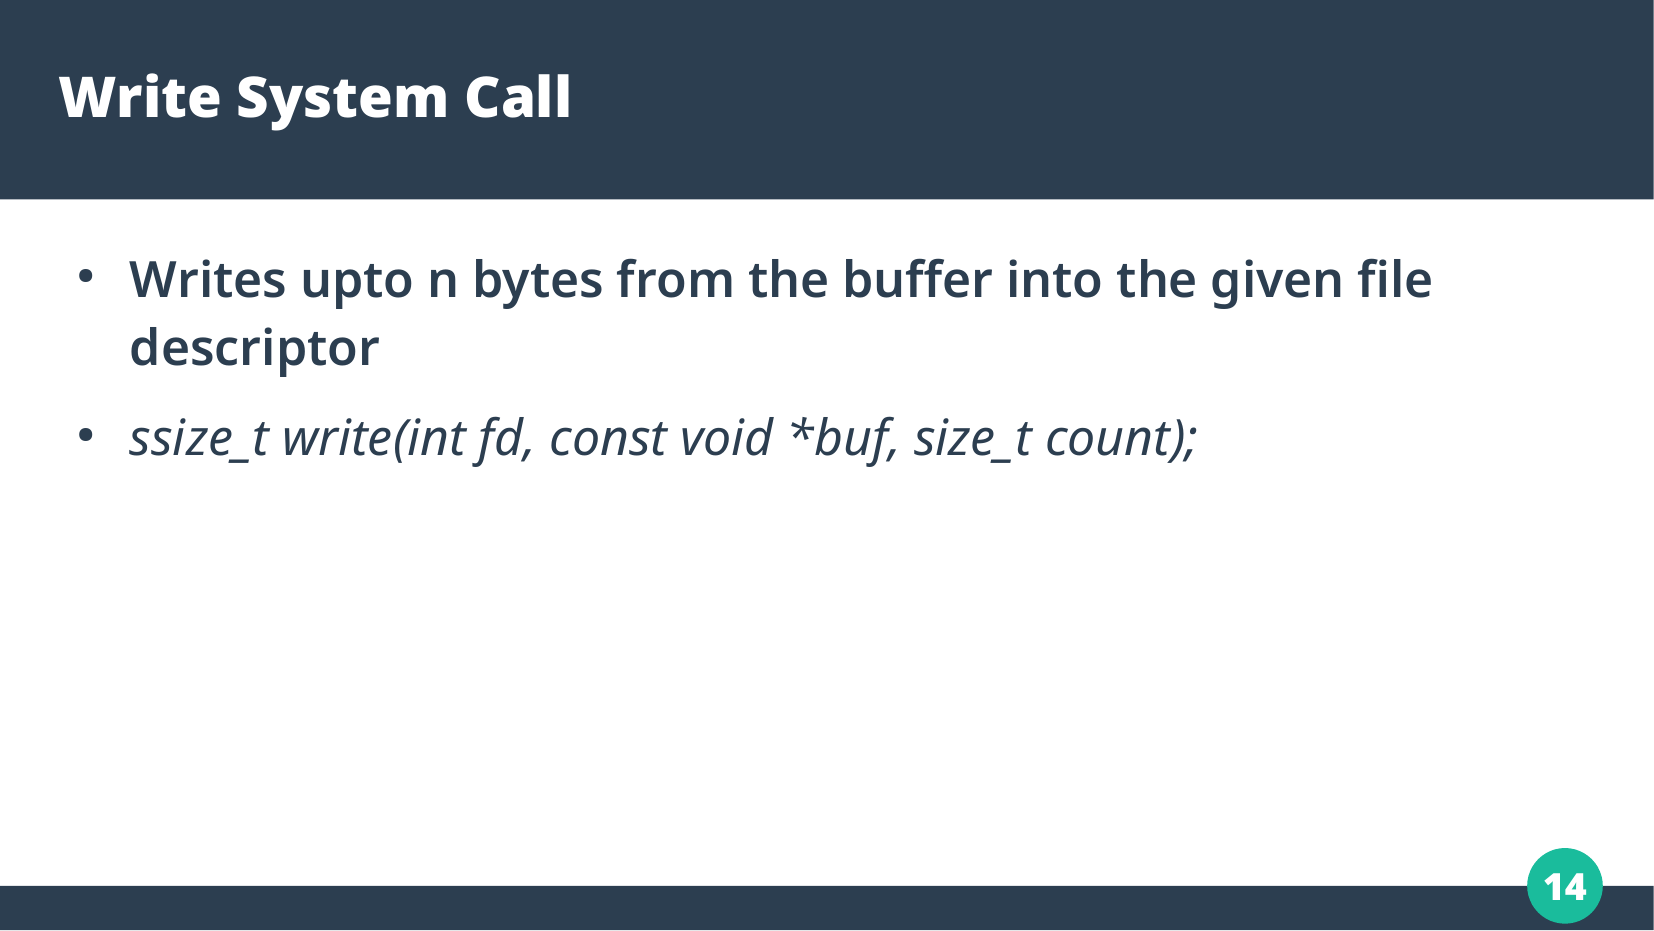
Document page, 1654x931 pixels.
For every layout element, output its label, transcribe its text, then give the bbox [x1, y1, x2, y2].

list Writes upto n bytes from the buffer into the given file descriptor ssize_t write(int fd, const void *buf, size_t count); [59, 243, 1595, 864]
title Write System Call [59, 37, 1595, 155]
